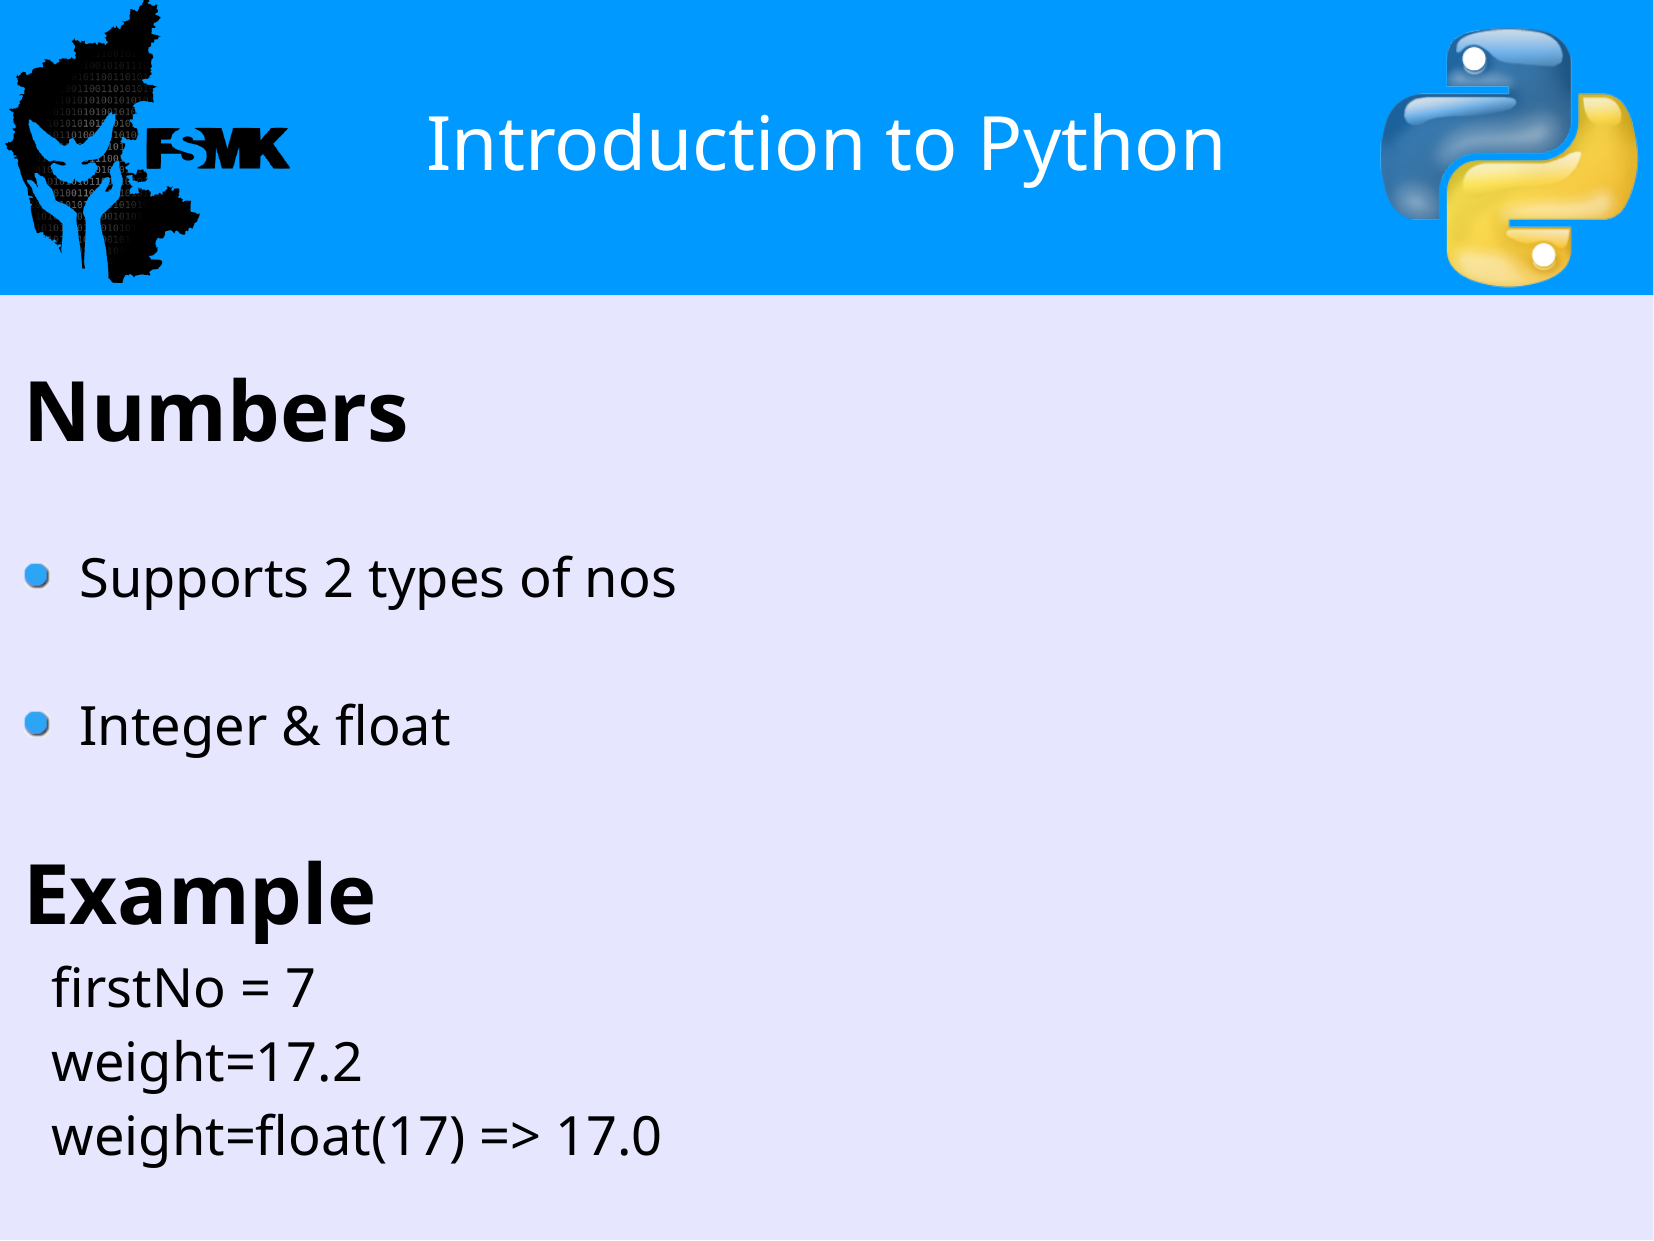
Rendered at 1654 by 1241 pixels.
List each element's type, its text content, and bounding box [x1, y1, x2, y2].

text_box Numbers Supports 2 types of nos Integer & float Example firstNo = 7 weight=17.2 weight=float(17) => 17.0 [23, 318, 1595, 1205]
picture [5, 0, 290, 283]
text_box [0, 295, 1654, 1241]
title Introduction to Python [0, 0, 1346, 295]
picture [1346, 0, 1654, 295]
